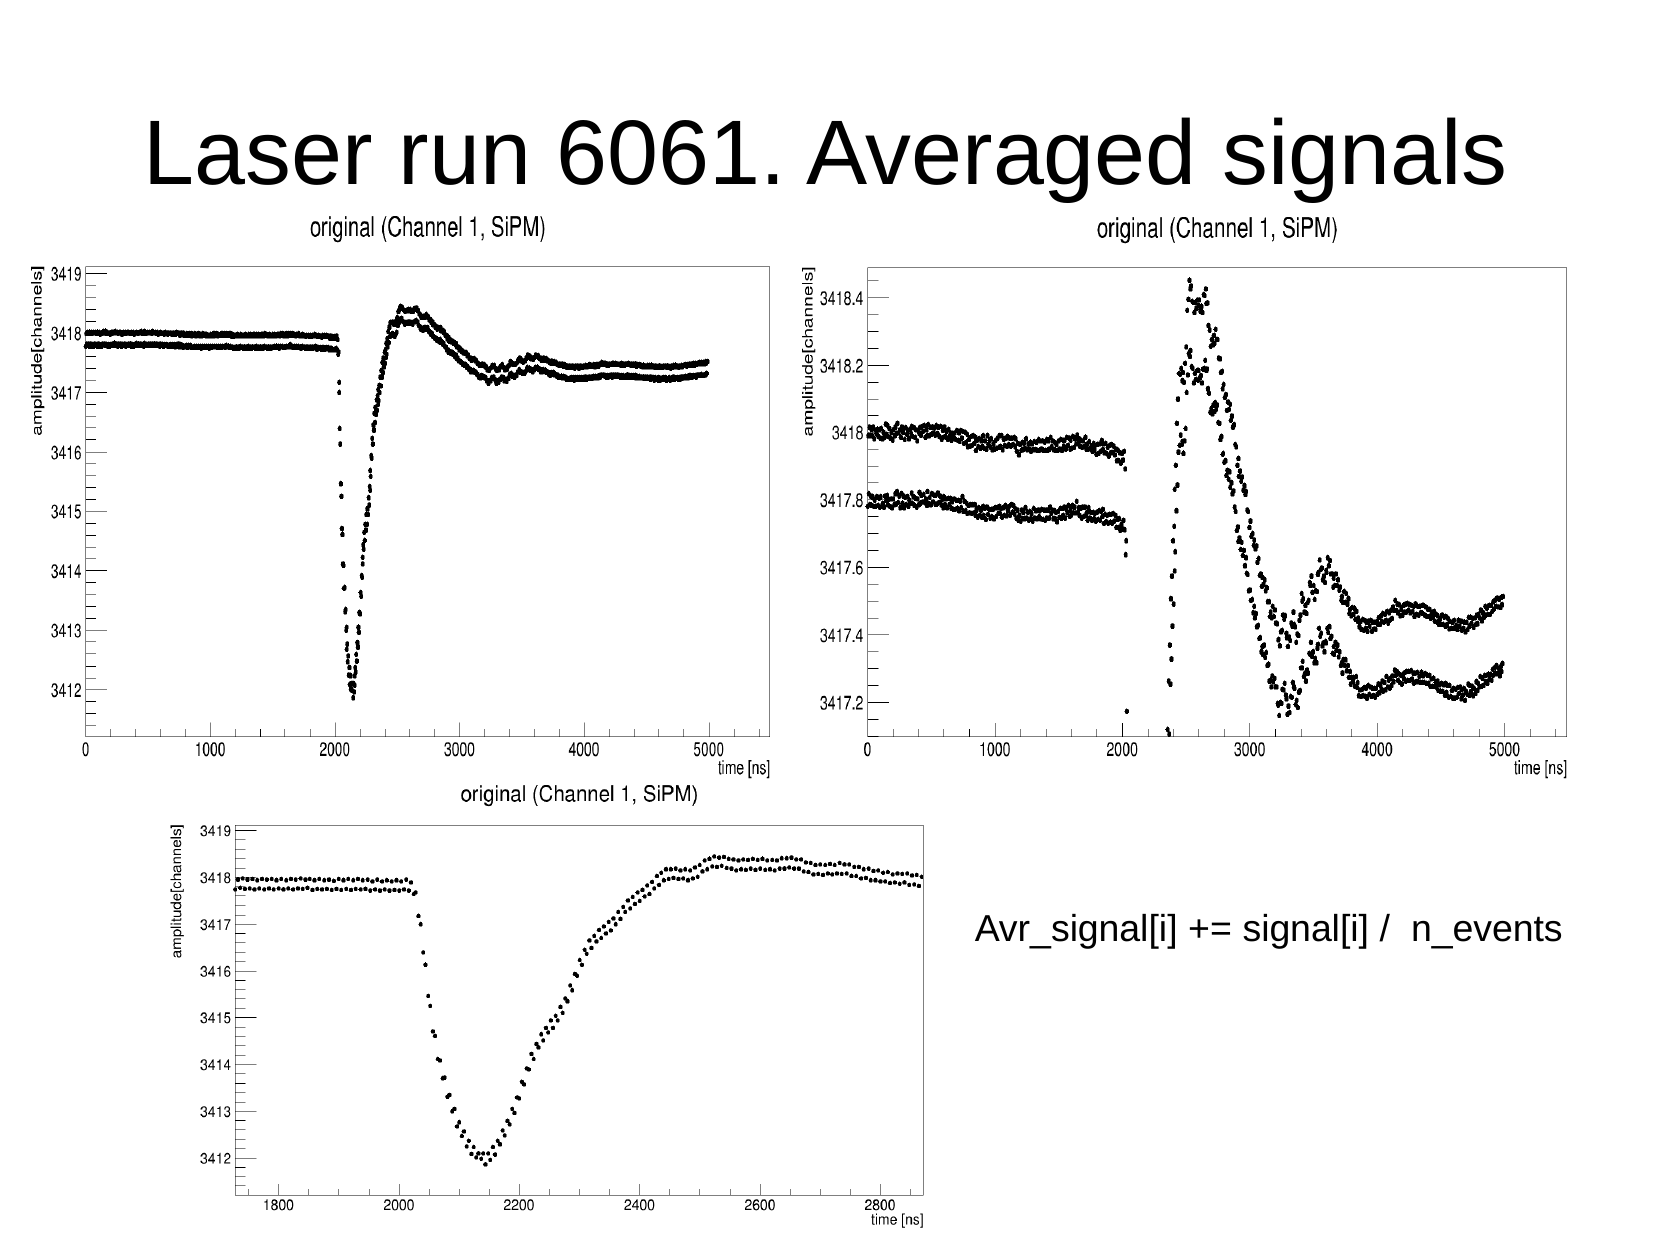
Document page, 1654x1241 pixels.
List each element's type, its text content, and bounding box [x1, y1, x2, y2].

title Laser run 6061. Averaged signals [82, 49, 1571, 209]
picture [0, 208, 1654, 1241]
text_box Avr_signal[i] += signal[i] / n_events [960, 900, 1606, 976]
